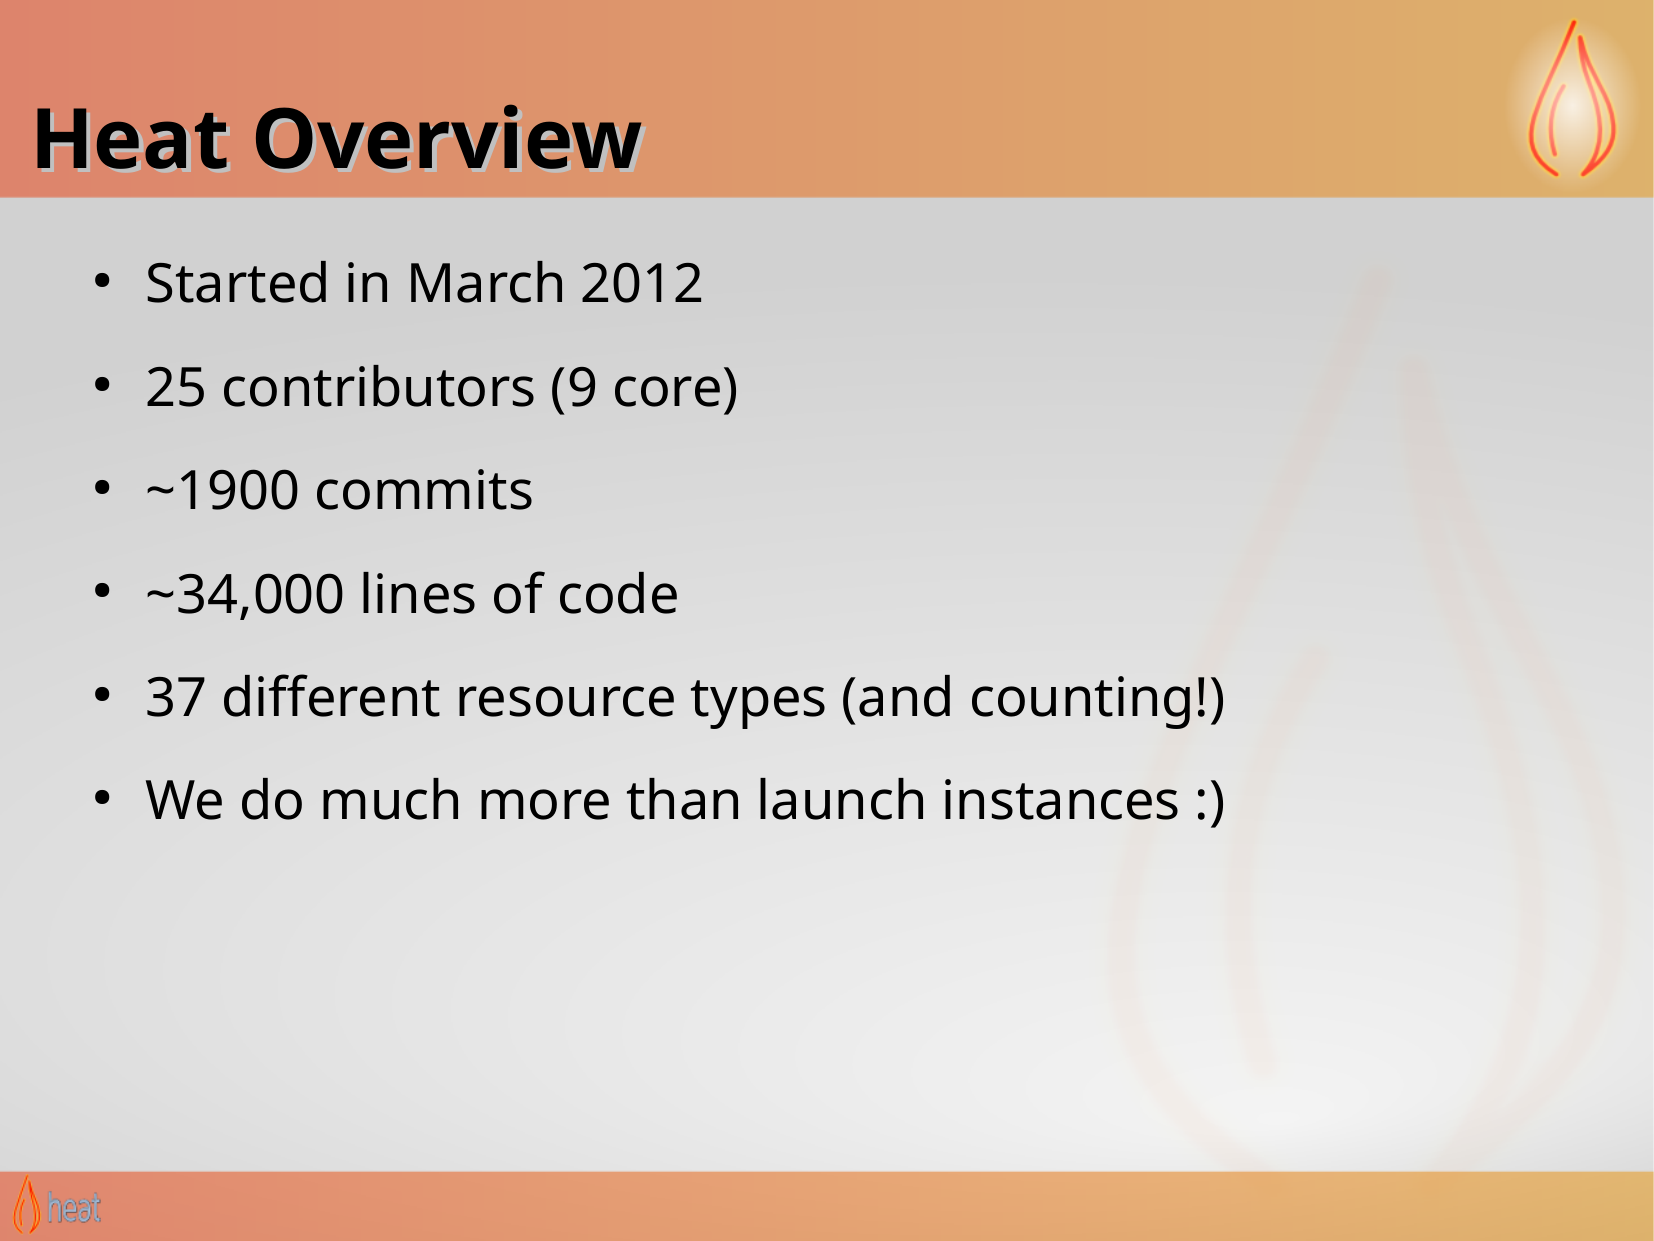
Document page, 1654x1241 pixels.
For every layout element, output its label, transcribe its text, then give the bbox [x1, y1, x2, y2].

title Heat Overview [30, 23, 1606, 249]
list Started in March 2012 25 contributors (9 core) ~1900 commits ~34,000 lines of code 37 different resource types (and counting!) We do much more than launch instances :) [75, 244, 1564, 1201]
picture [0, 0, 1654, 1241]
